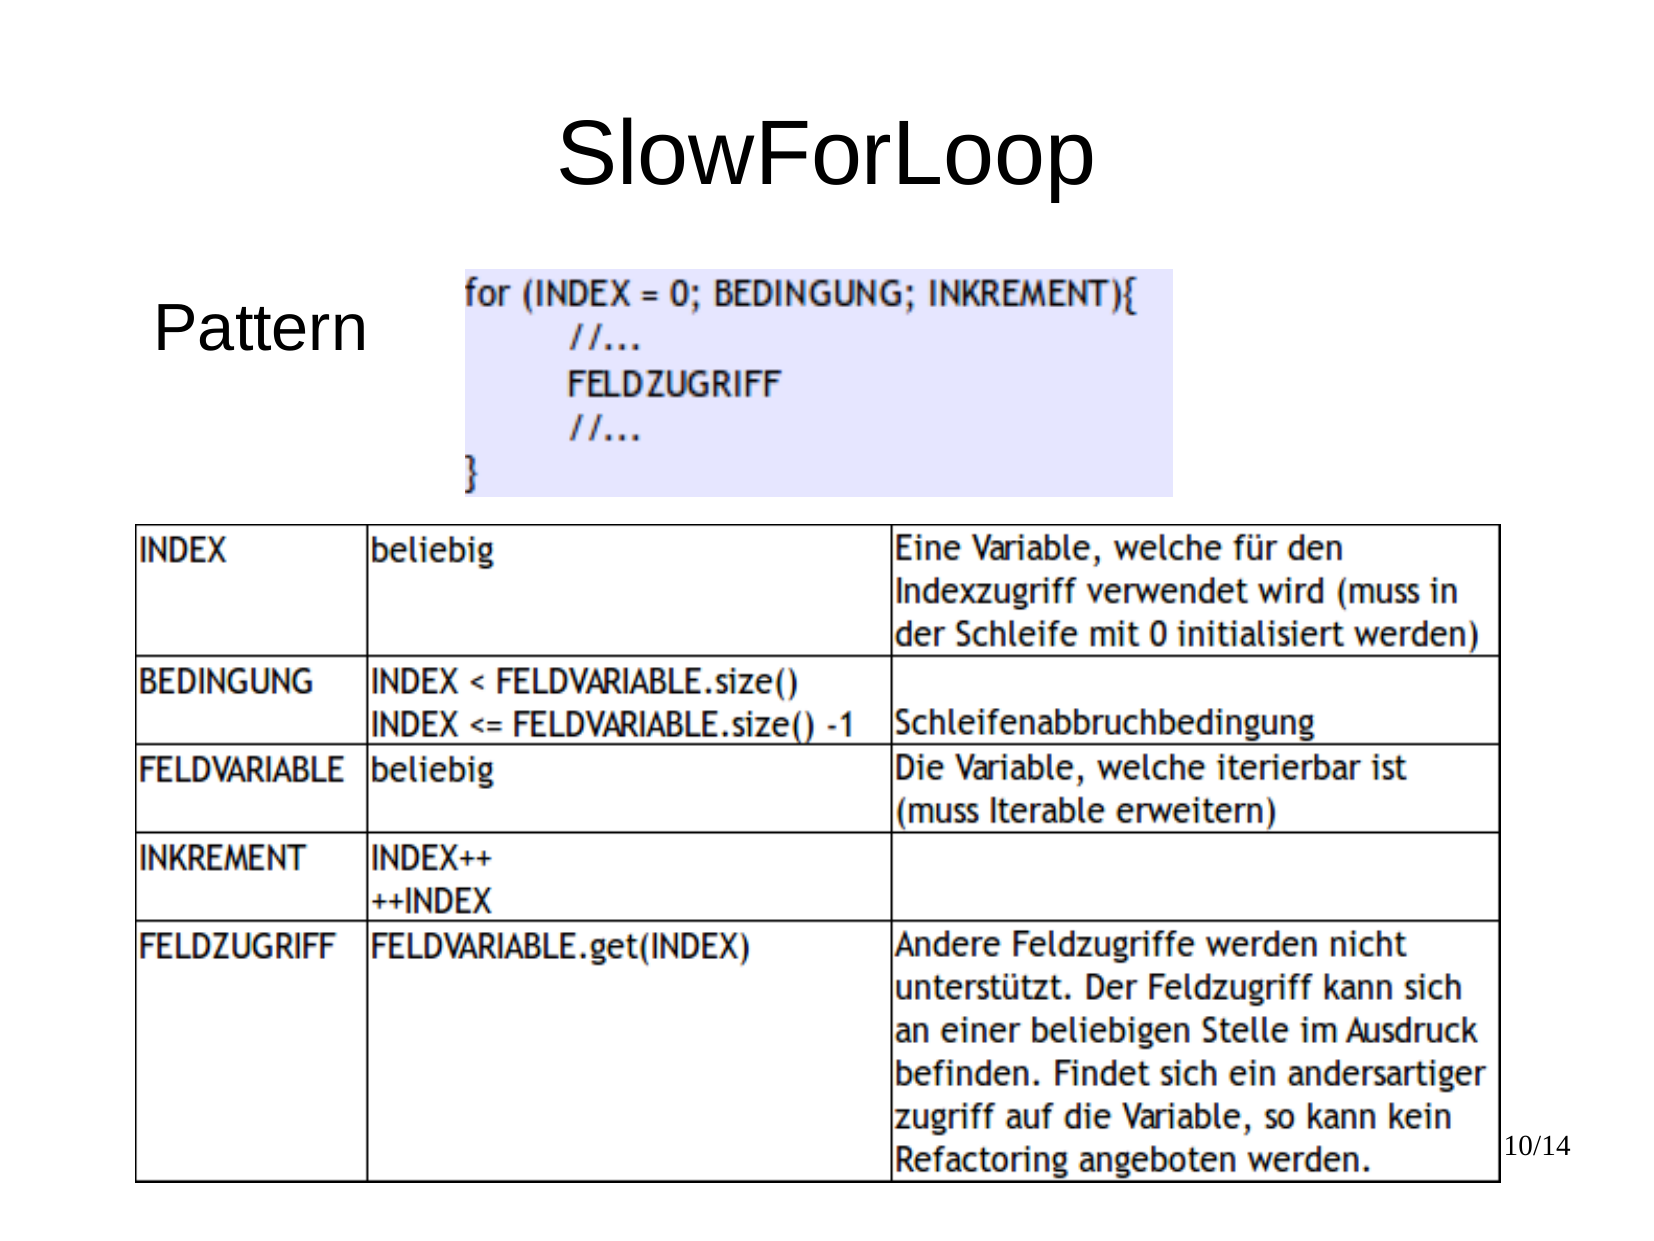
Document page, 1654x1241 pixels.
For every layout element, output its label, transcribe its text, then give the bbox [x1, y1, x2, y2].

picture [135, 524, 1501, 1184]
list Pattern [82, 290, 1571, 1010]
picture [465, 269, 1173, 497]
title SlowForLoop [82, 49, 1571, 257]
